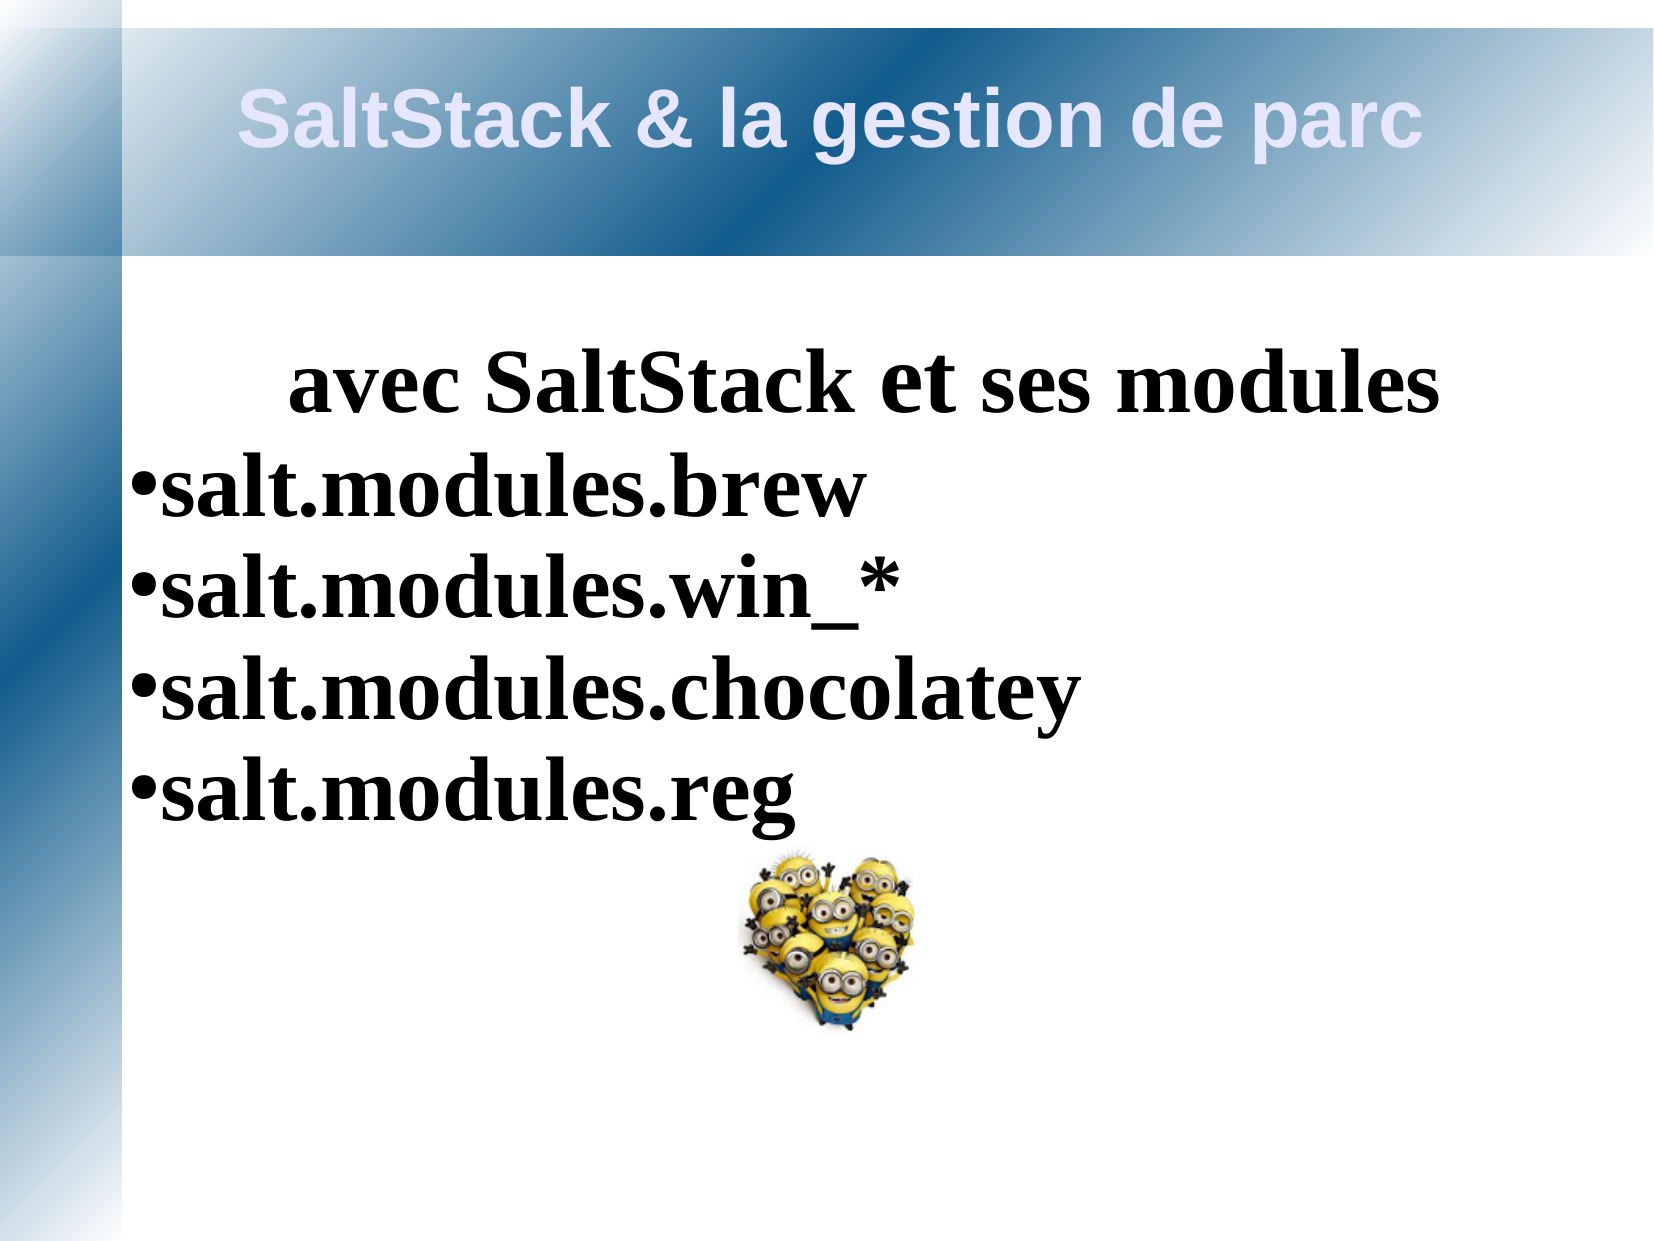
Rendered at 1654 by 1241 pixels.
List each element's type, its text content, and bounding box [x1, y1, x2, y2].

subtitle avec SaltStack et ses modules salt.modules.brew salt.modules.win_* salt.modules.chocolatey salt.modules.reg [127, 323, 1603, 1146]
picture [738, 845, 926, 1034]
title SaltStack & la gestion de parc [125, 71, 1538, 165]
